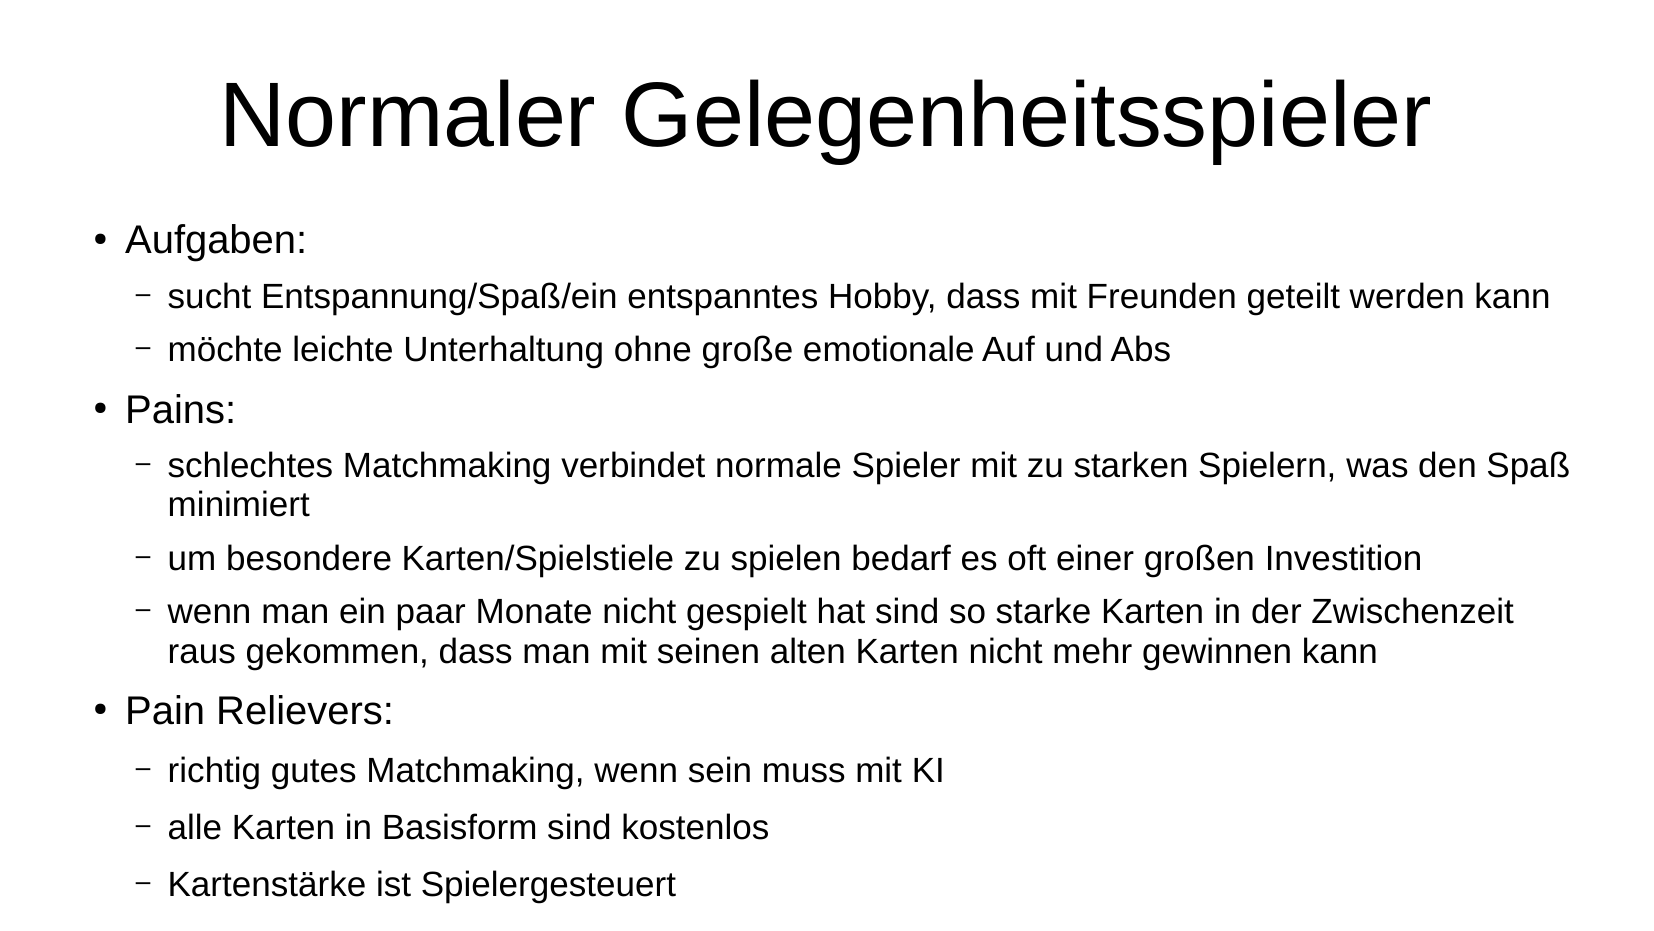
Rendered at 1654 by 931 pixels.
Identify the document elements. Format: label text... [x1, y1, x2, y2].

list Aufgaben: sucht Entspannung/Spaß/ein entspanntes Hobby, dass mit Freunden geteilt werden kann möchte leichte Unterhaltung ohne große emotionale Auf und Abs Pains: schlechtes Matchmaking verbindet normale Spieler mit zu starken Spielern, was den Spaß minimiert um besondere Karten/Spielstiele zu spielen bedarf es oft einer großen Investition wenn man ein paar Monate nicht gespielt hat sind so starke Karten in der Zwischenzeit raus gekommen, dass man mit seinen alten Karten nicht mehr gewinnen kann Pain Relievers: richtig gutes Matchmaking, wenn sein muss mit KI alle Karten in Basisform sind kostenlos Kartenstärke ist Spielergesteuert [82, 217, 1571, 916]
title Normaler Gelegenheitsspieler [82, 37, 1571, 193]
